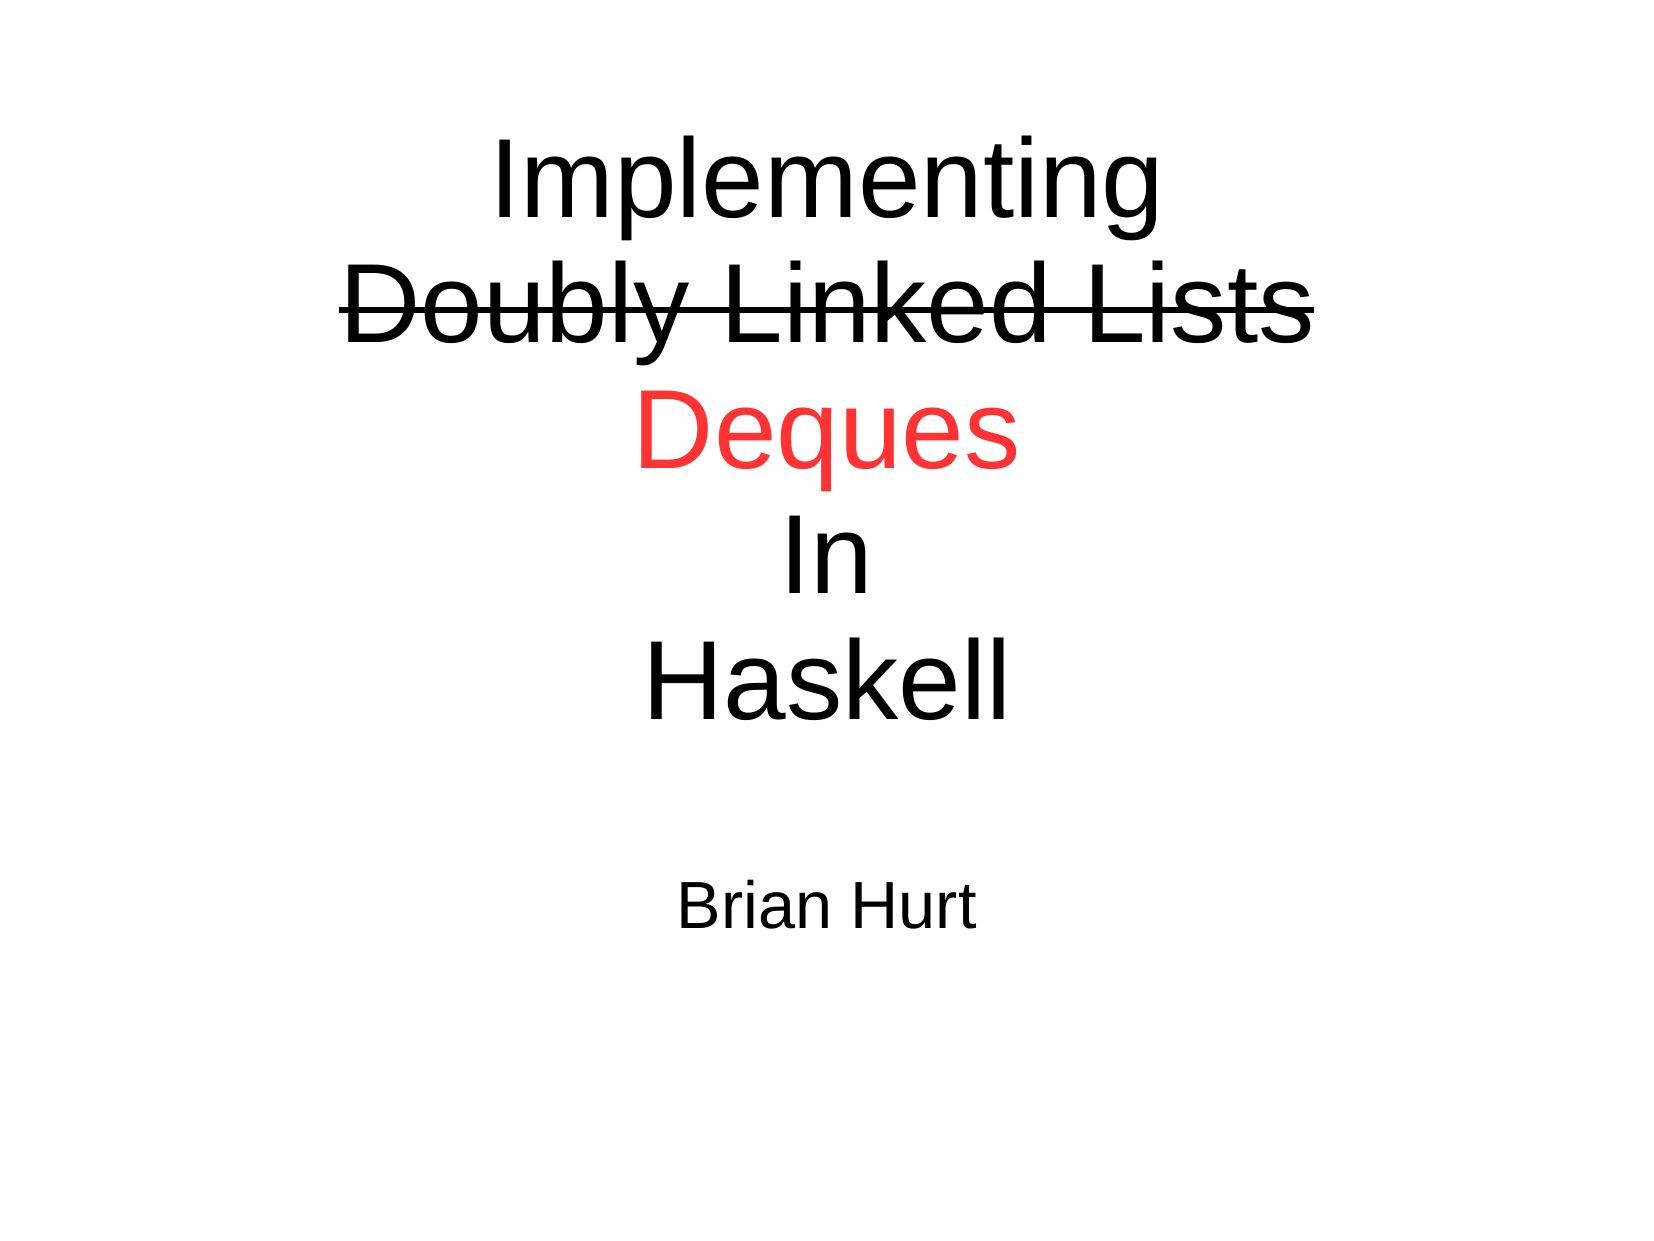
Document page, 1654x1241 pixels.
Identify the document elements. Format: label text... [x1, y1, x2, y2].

subtitle Implementing Doubly Linked Lists Deques In Haskell Brian Hurt [82, 49, 1571, 1010]
